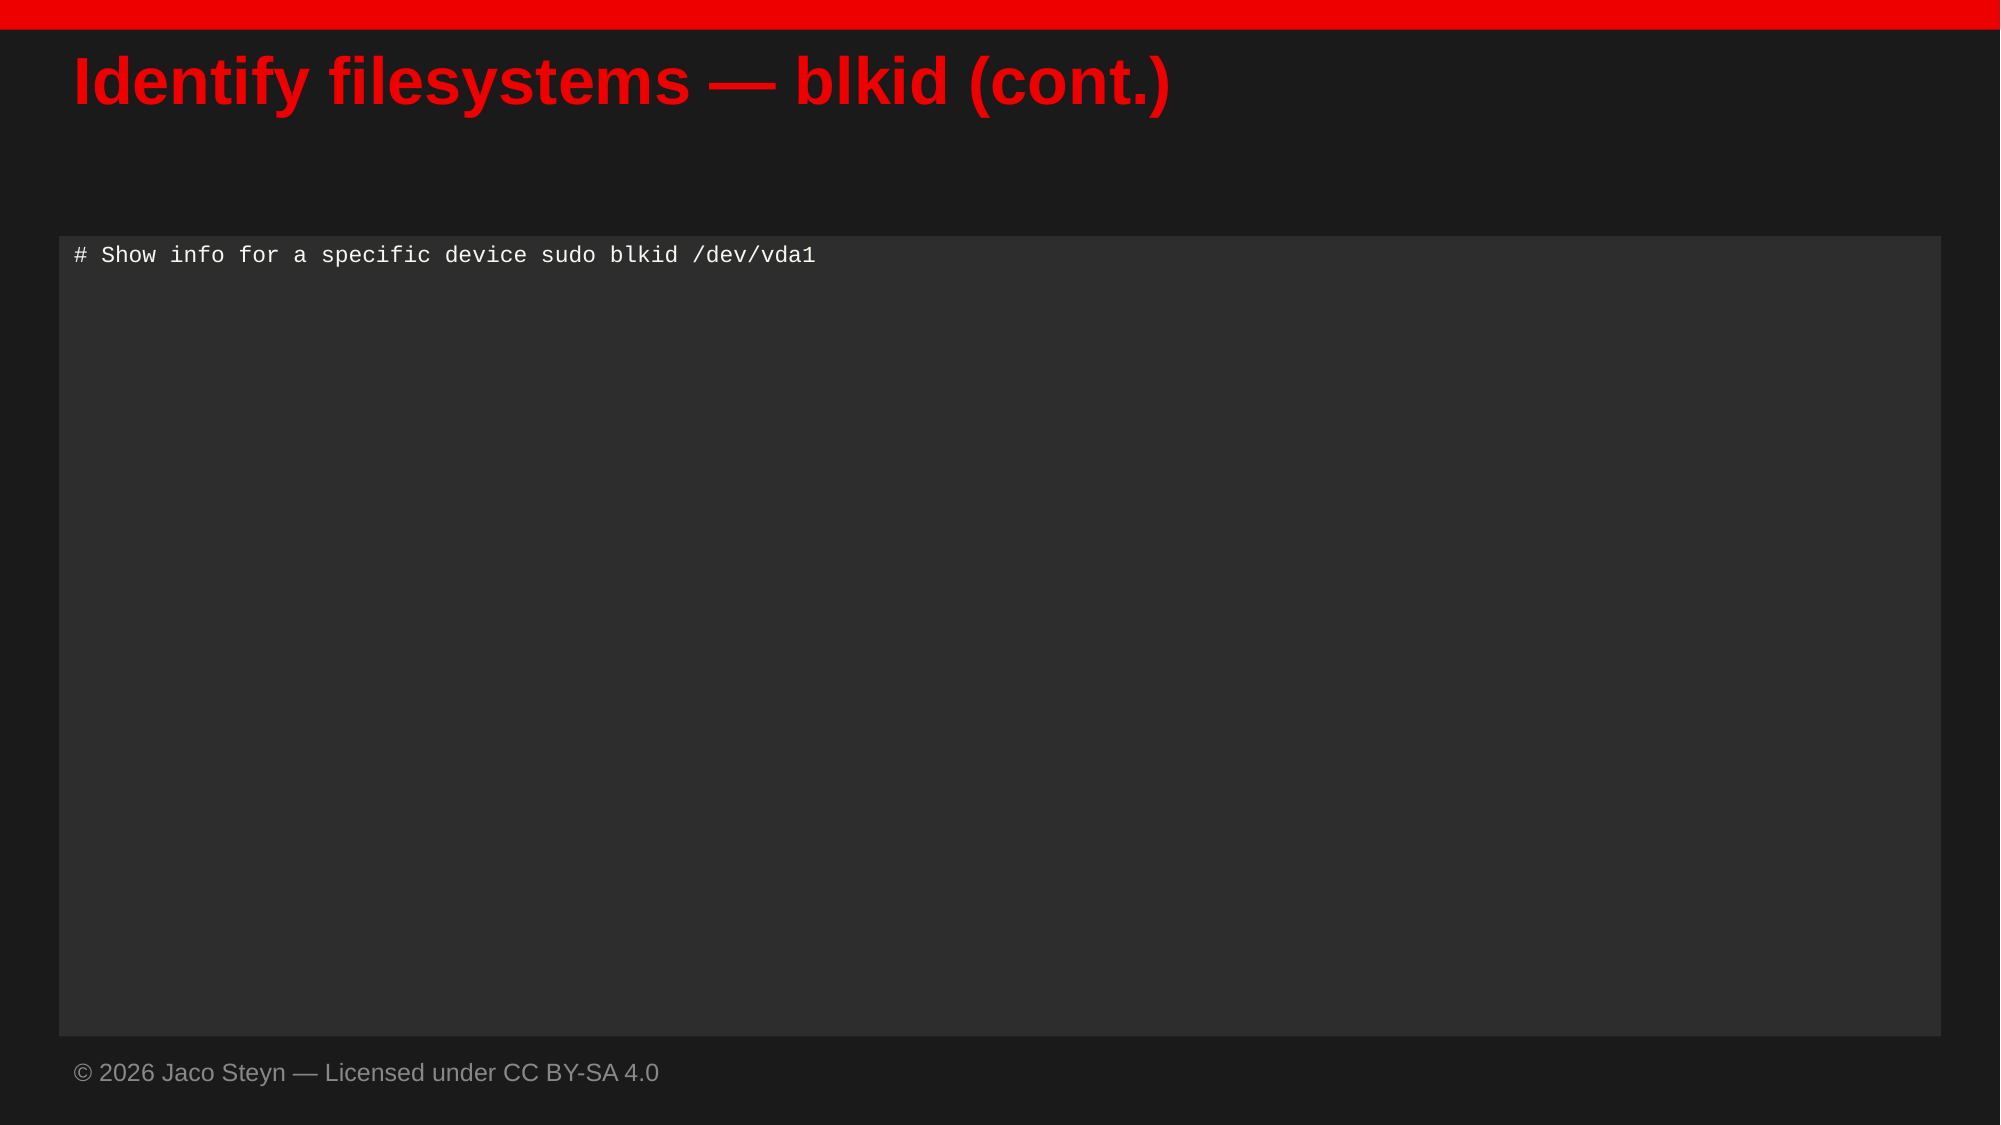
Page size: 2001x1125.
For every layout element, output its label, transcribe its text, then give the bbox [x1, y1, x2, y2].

text_box © 2026 Jaco Steyn — Licensed under CC BY-SA 4.0 [59, 1051, 1942, 1093]
text_box Identify filesystems — blkid (cont.) [59, 36, 1942, 208]
text_box # Show info for a specific device sudo blkid /dev/vda1 [59, 236, 1942, 1037]
text_box [0, 0, 2001, 30]
